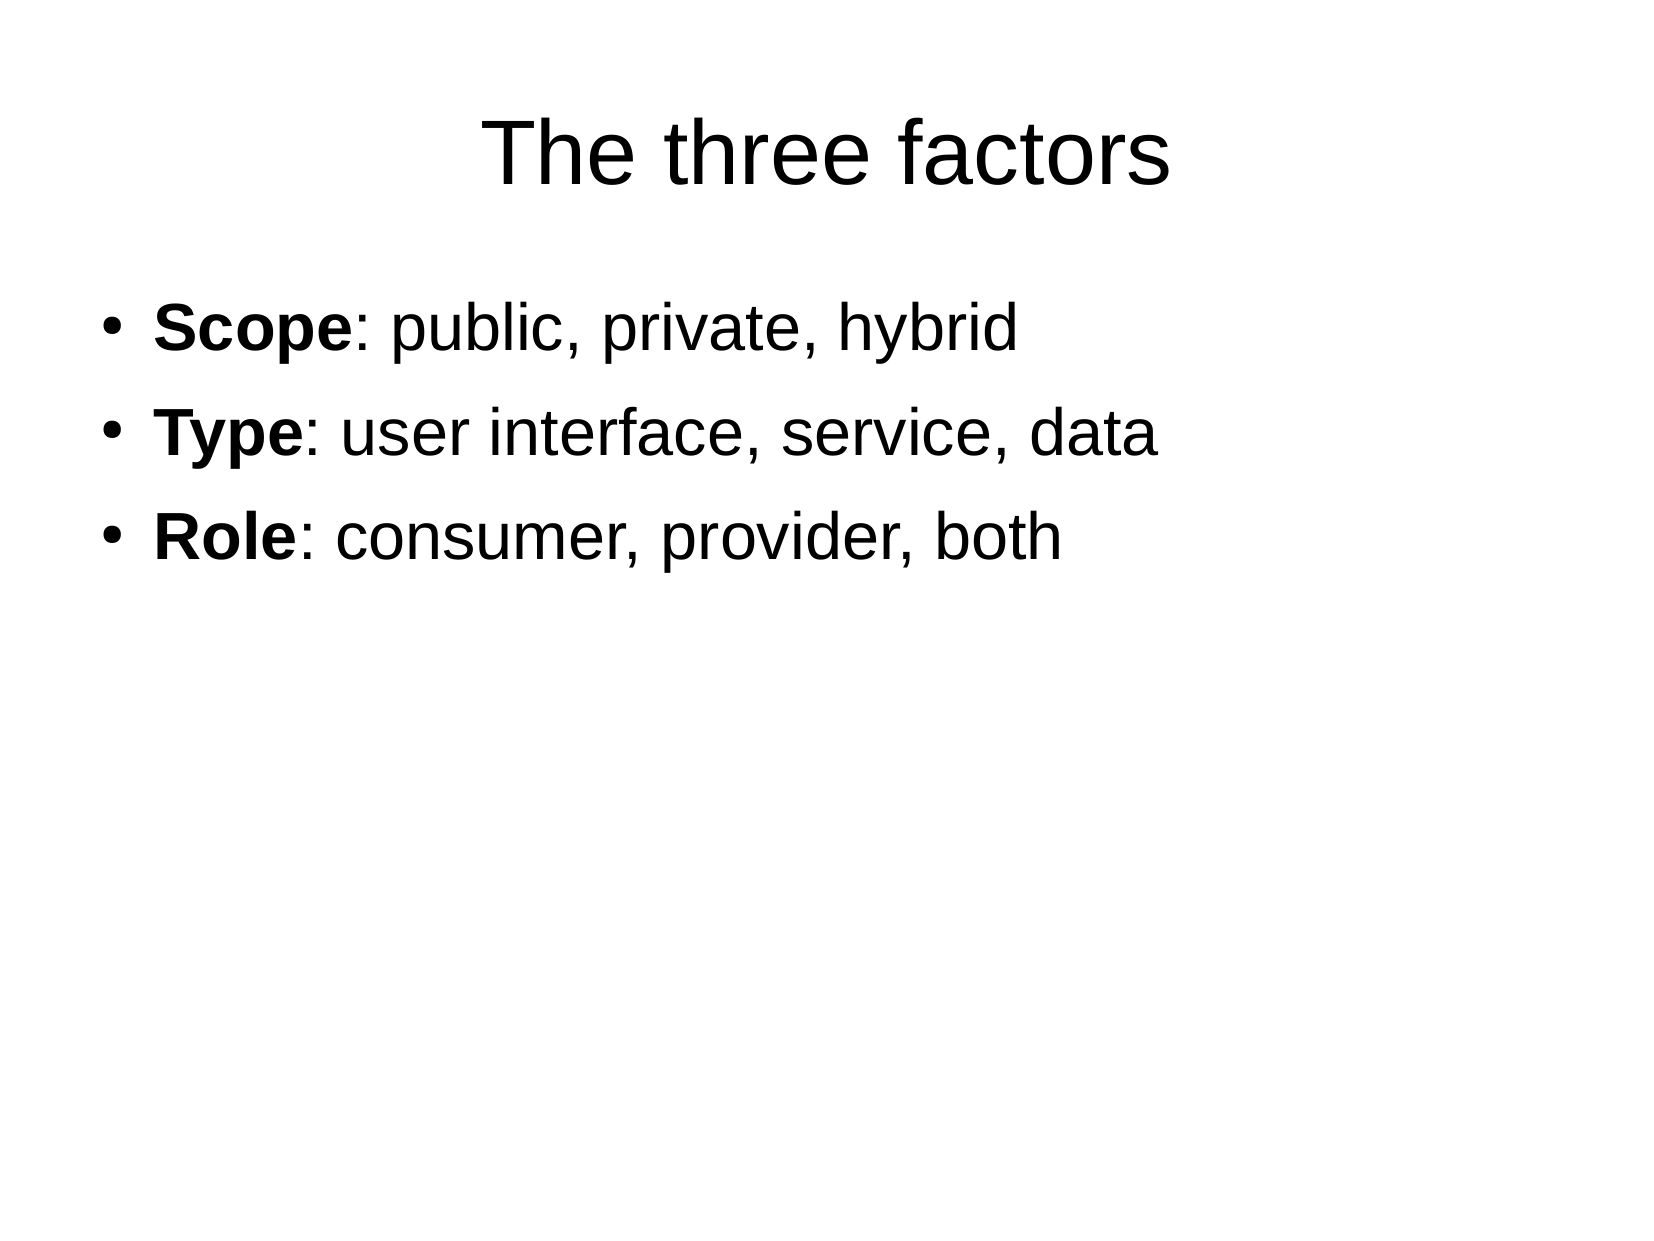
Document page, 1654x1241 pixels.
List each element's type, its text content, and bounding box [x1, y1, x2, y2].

title The three factors [82, 49, 1571, 257]
list Scope: public, private, hybrid Type: user interface, service, data Role: consumer, provider, both [82, 290, 1538, 1010]
